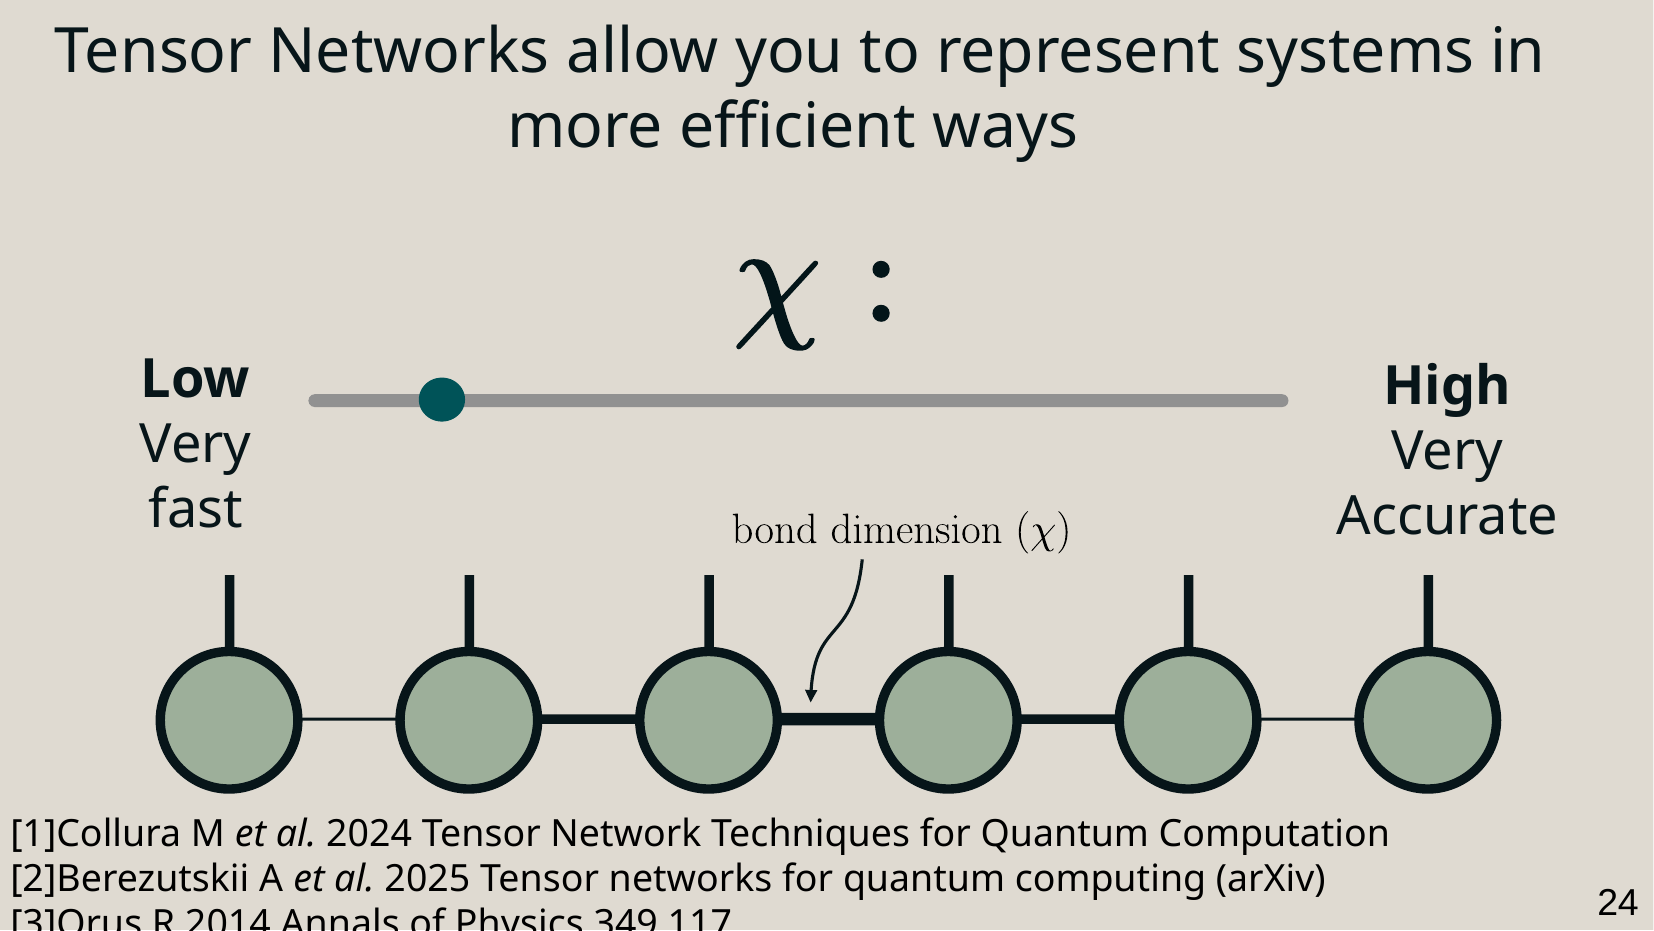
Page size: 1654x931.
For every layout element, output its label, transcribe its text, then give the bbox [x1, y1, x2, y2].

text_box [400, 651, 538, 790]
text_box Low Very fast [97, 343, 295, 520]
text_box [1359, 651, 1497, 790]
picture [728, 255, 905, 355]
picture [732, 510, 1070, 555]
text_box [639, 651, 778, 790]
text_box [879, 651, 1018, 790]
text_box [308, 377, 1289, 422]
text_box <number> [1509, 873, 1654, 931]
text_box Tensor Networks allow you to represent systems in more efficient ways [0, 2, 1586, 115]
text_box High Very Accurate [1293, 350, 1602, 527]
text_box [1119, 651, 1257, 790]
text_box [1]Collura M et al. 2024 Tensor Network Techniques for Quantum Computation [2]Berezutskii A et al. 2025 Tensor networks for quantum computing (arXiv) [3]Orus R 2014 Annals of Physics 349 117 [0, 801, 1433, 931]
text_box [160, 651, 298, 790]
